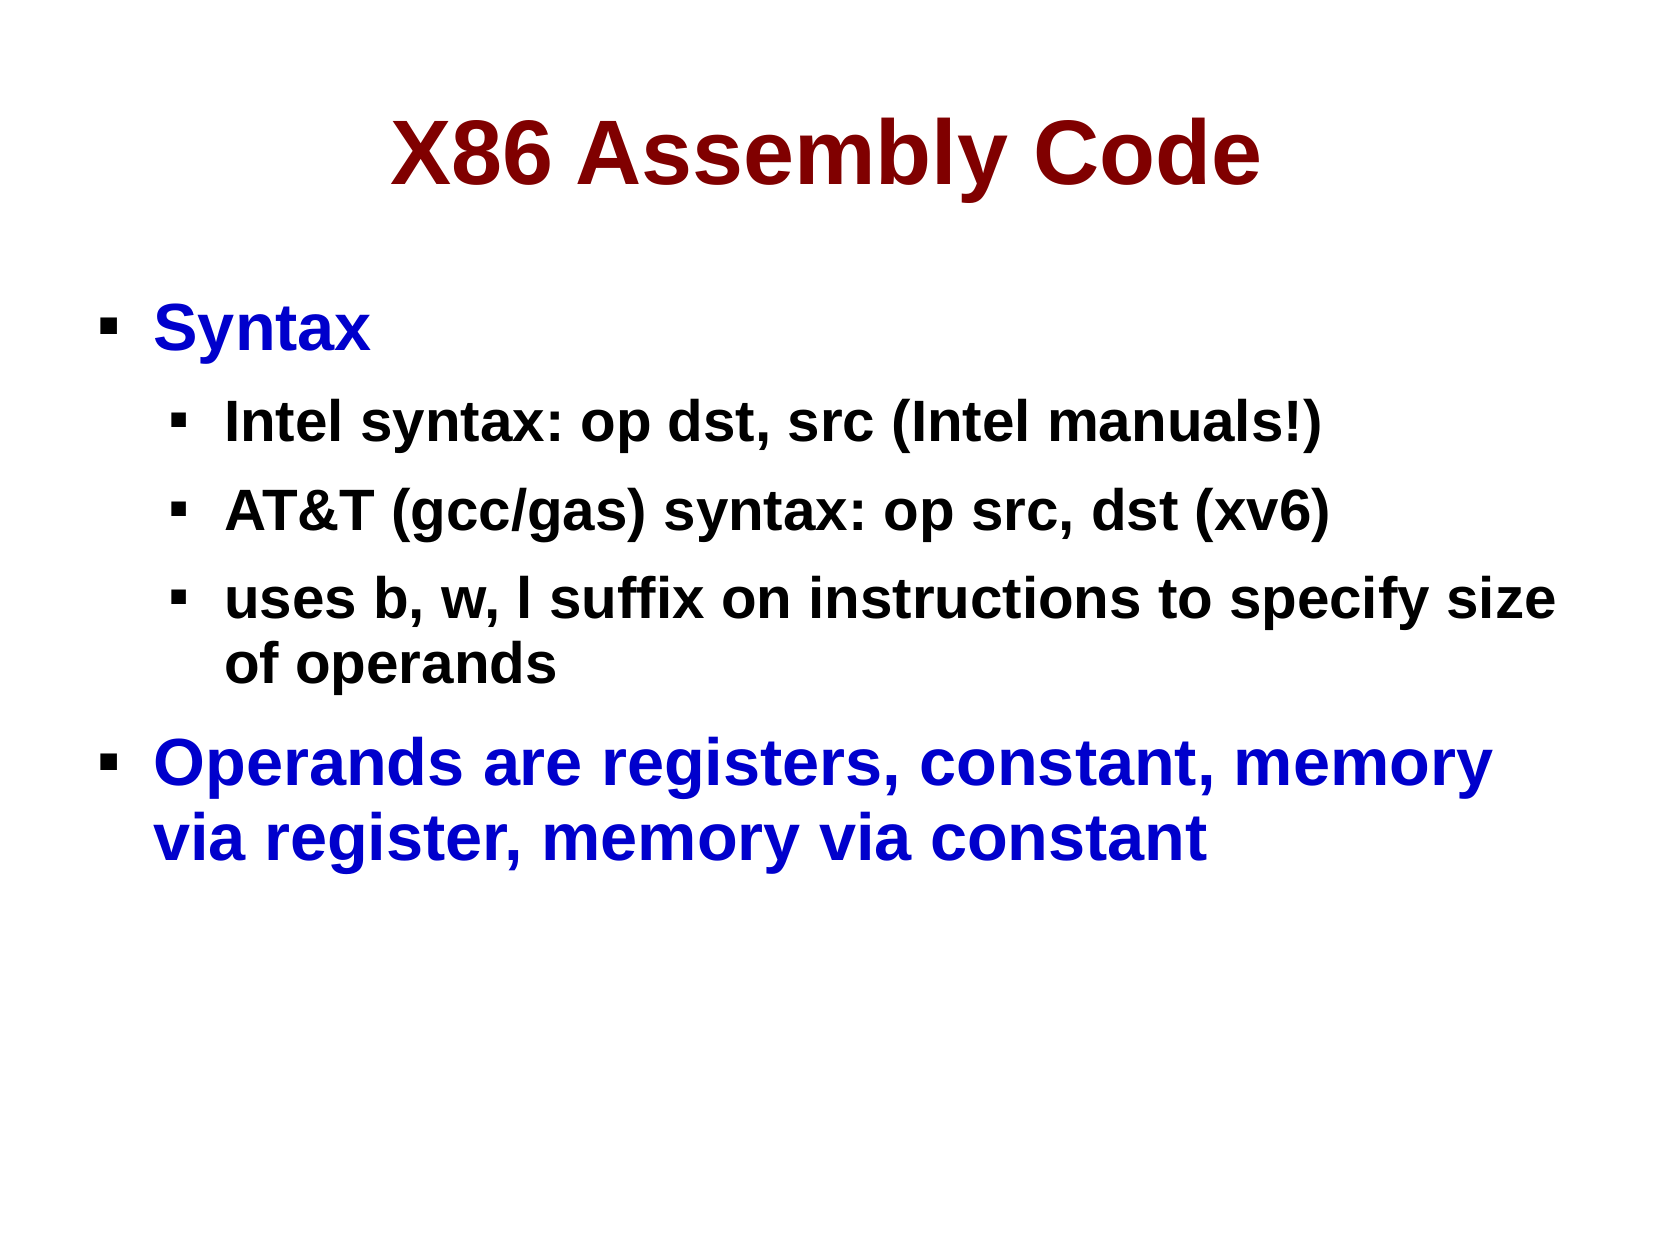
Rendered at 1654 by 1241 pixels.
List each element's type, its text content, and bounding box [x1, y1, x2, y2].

list Syntax Intel syntax: op dst, src (Intel manuals!) AT&T (gcc/gas) syntax: op src, dst (xv6) uses b, w, l suffix on instructions to specify size of operands Operands are registers, constant, memory via register, memory via constant [82, 290, 1571, 1010]
title X86 Assembly Code [82, 49, 1571, 257]
